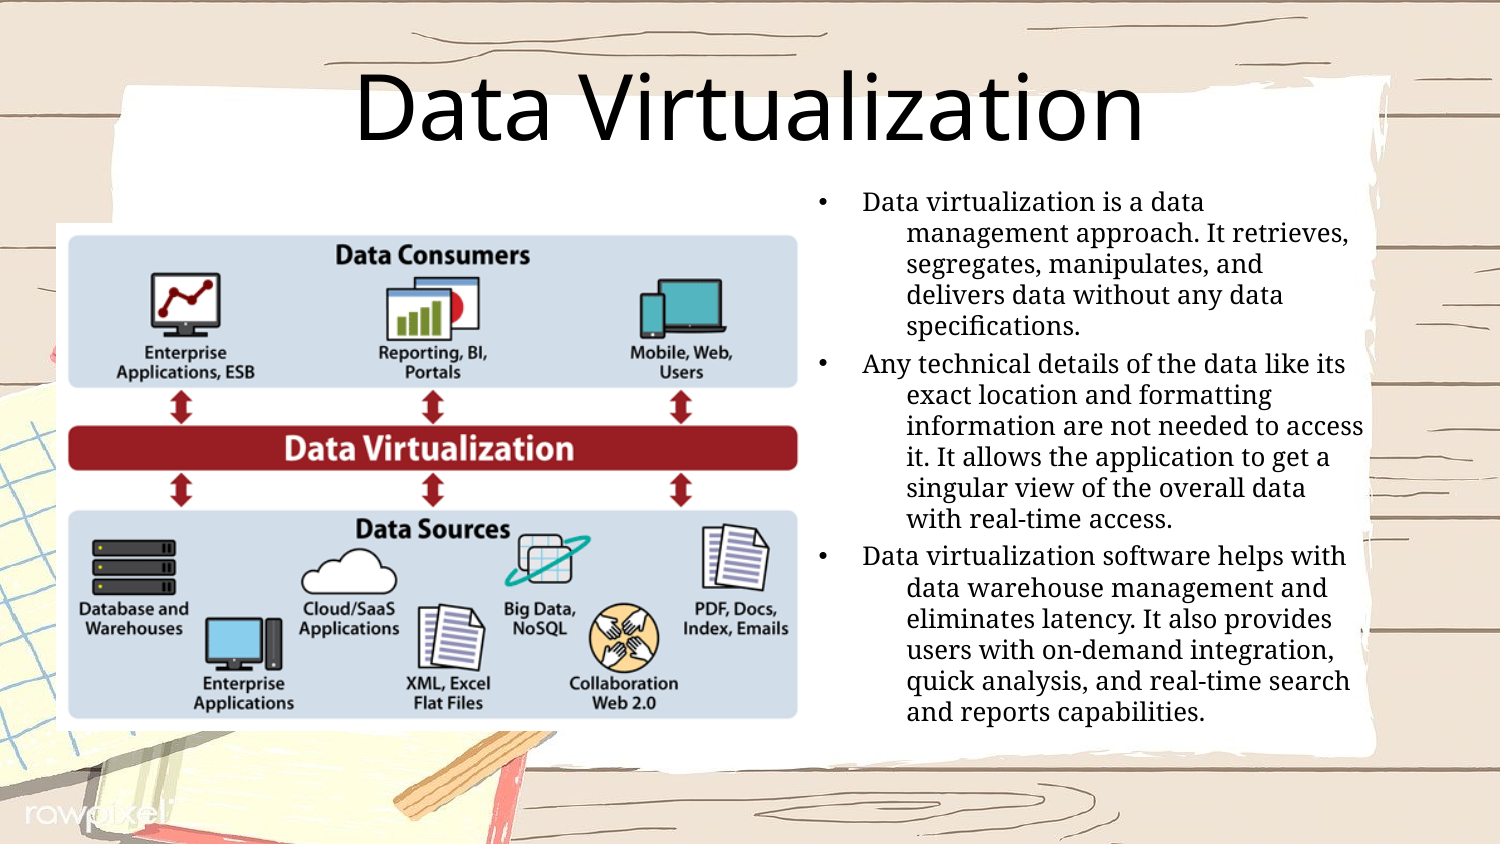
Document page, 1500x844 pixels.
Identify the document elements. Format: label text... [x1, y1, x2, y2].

list Data virtualization is a data management approach. It retrieves, segregates, manipulates, and delivers data without any data specifications. Any technical details of the data like its exact location and formatting information are not needed to access it. It allows the application to get a singular view of the overall data with real-time access. Data virtualization software helps with data warehouse management and eliminates latency. It also provides users with on-demand integration, quick analysis, and real-time search and reports capabilities. [803, 177, 1383, 735]
title Data Virtualization [75, 33, 1426, 175]
picture [56, 223, 810, 732]
